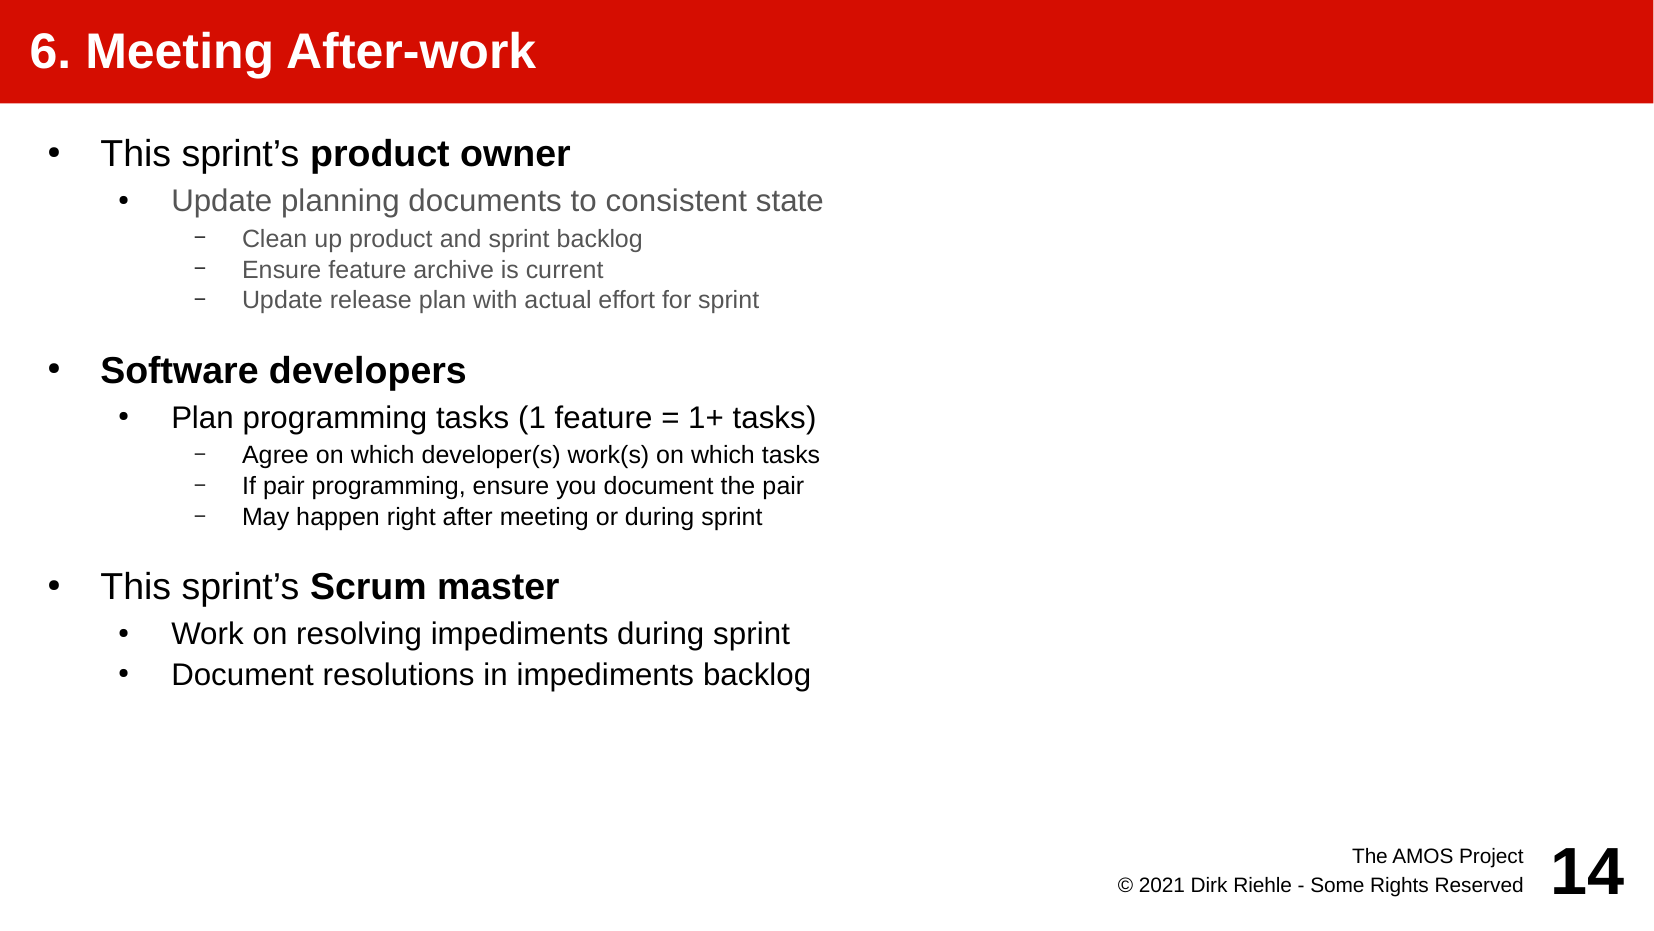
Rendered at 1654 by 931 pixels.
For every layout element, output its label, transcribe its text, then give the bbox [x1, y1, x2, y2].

list This sprint’s product owner Update planning documents to consistent state Clean up product and sprint backlog Ensure feature archive is current Update release plan with actual effort for sprint Software developers Plan programming tasks (1 feature = 1+ tasks) Agree on which developer(s) work(s) on which tasks If pair programming, ensure you document the pair May happen right after meeting or during sprint This sprint’s Scrum master Work on resolving impediments during sprint Document resolutions in impediments backlog [29, 132, 1625, 813]
title 6. Meeting After-work [0, 0, 1654, 104]
